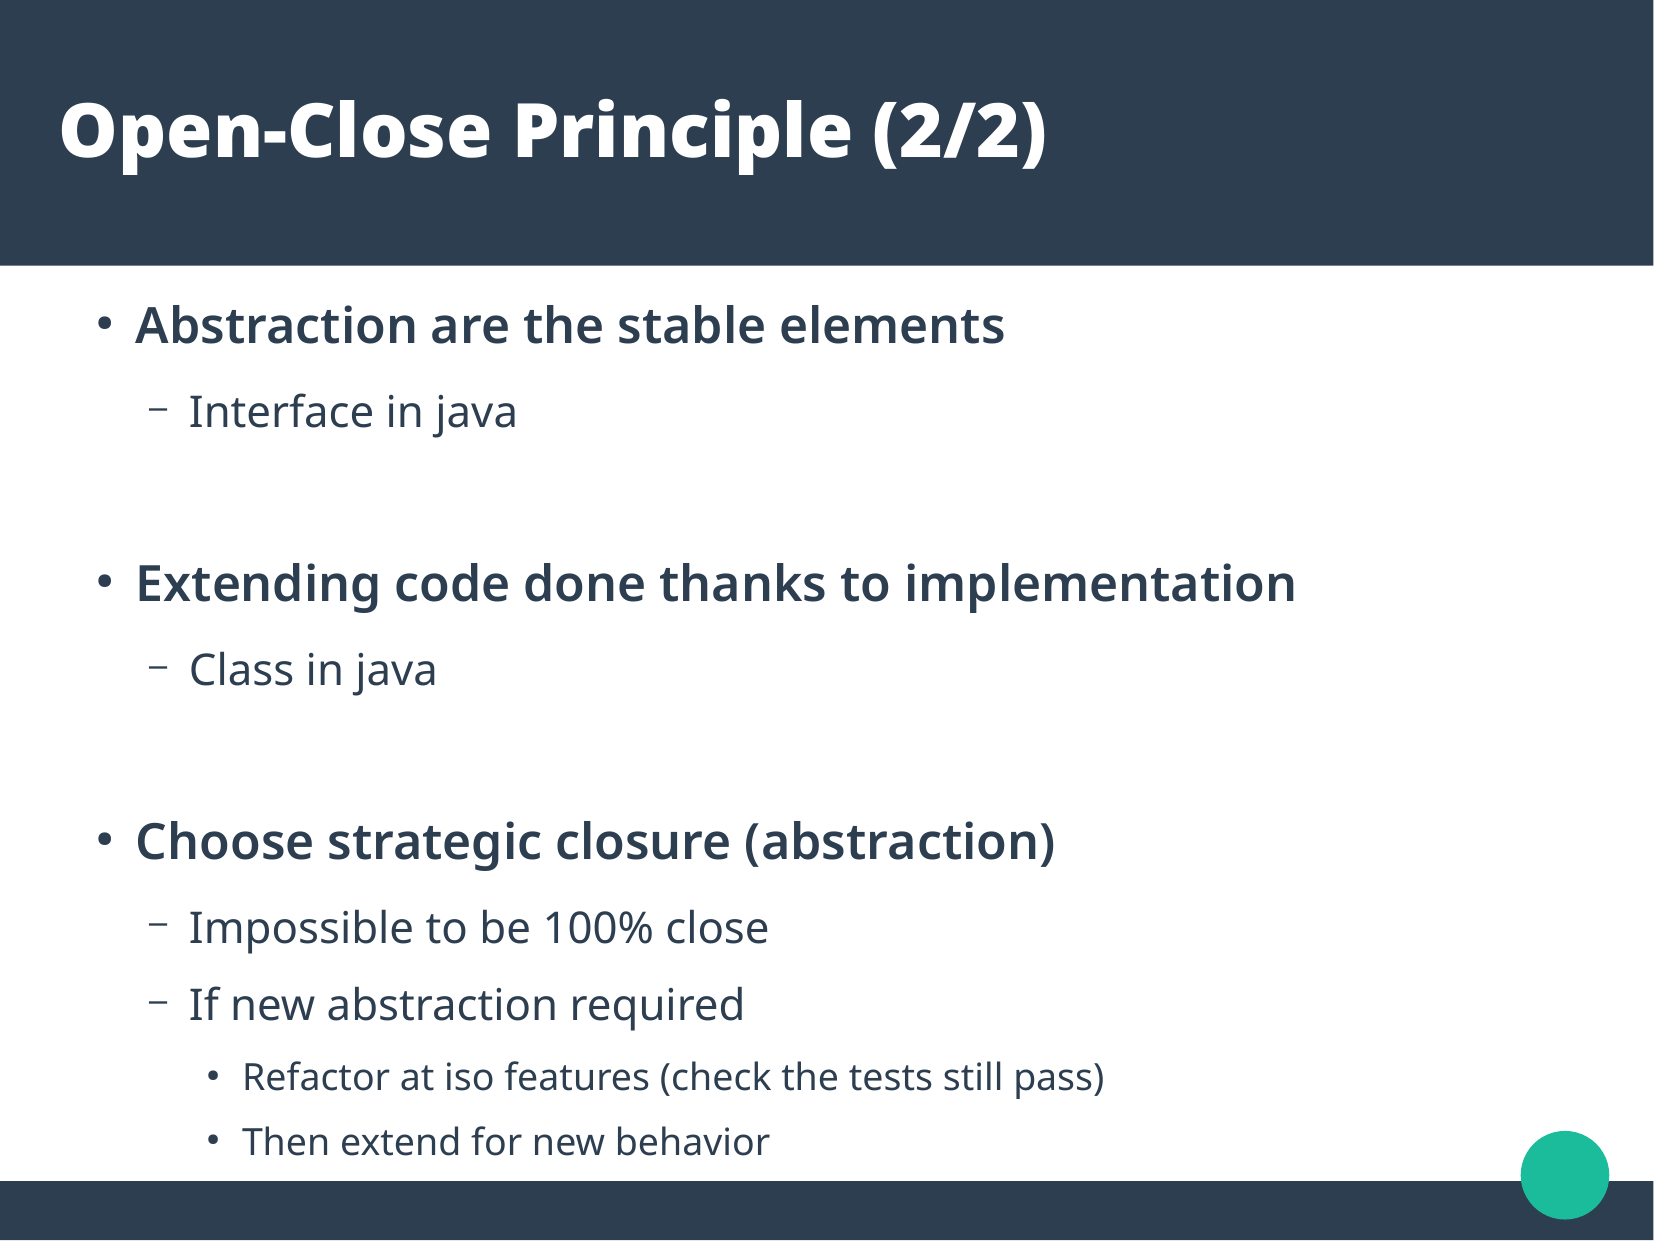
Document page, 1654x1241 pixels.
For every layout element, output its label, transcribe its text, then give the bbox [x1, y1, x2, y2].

title Open-Close Principle (2/2) [59, 49, 1595, 207]
list Abstraction are the stable elements Interface in java Extending code done thanks to implementation Class in java Choose strategic closure (abstraction) Impossible to be 100% close If new abstraction required Refactor at iso features (check the tests still pass) Then extend for new behavior [82, 290, 1571, 1170]
